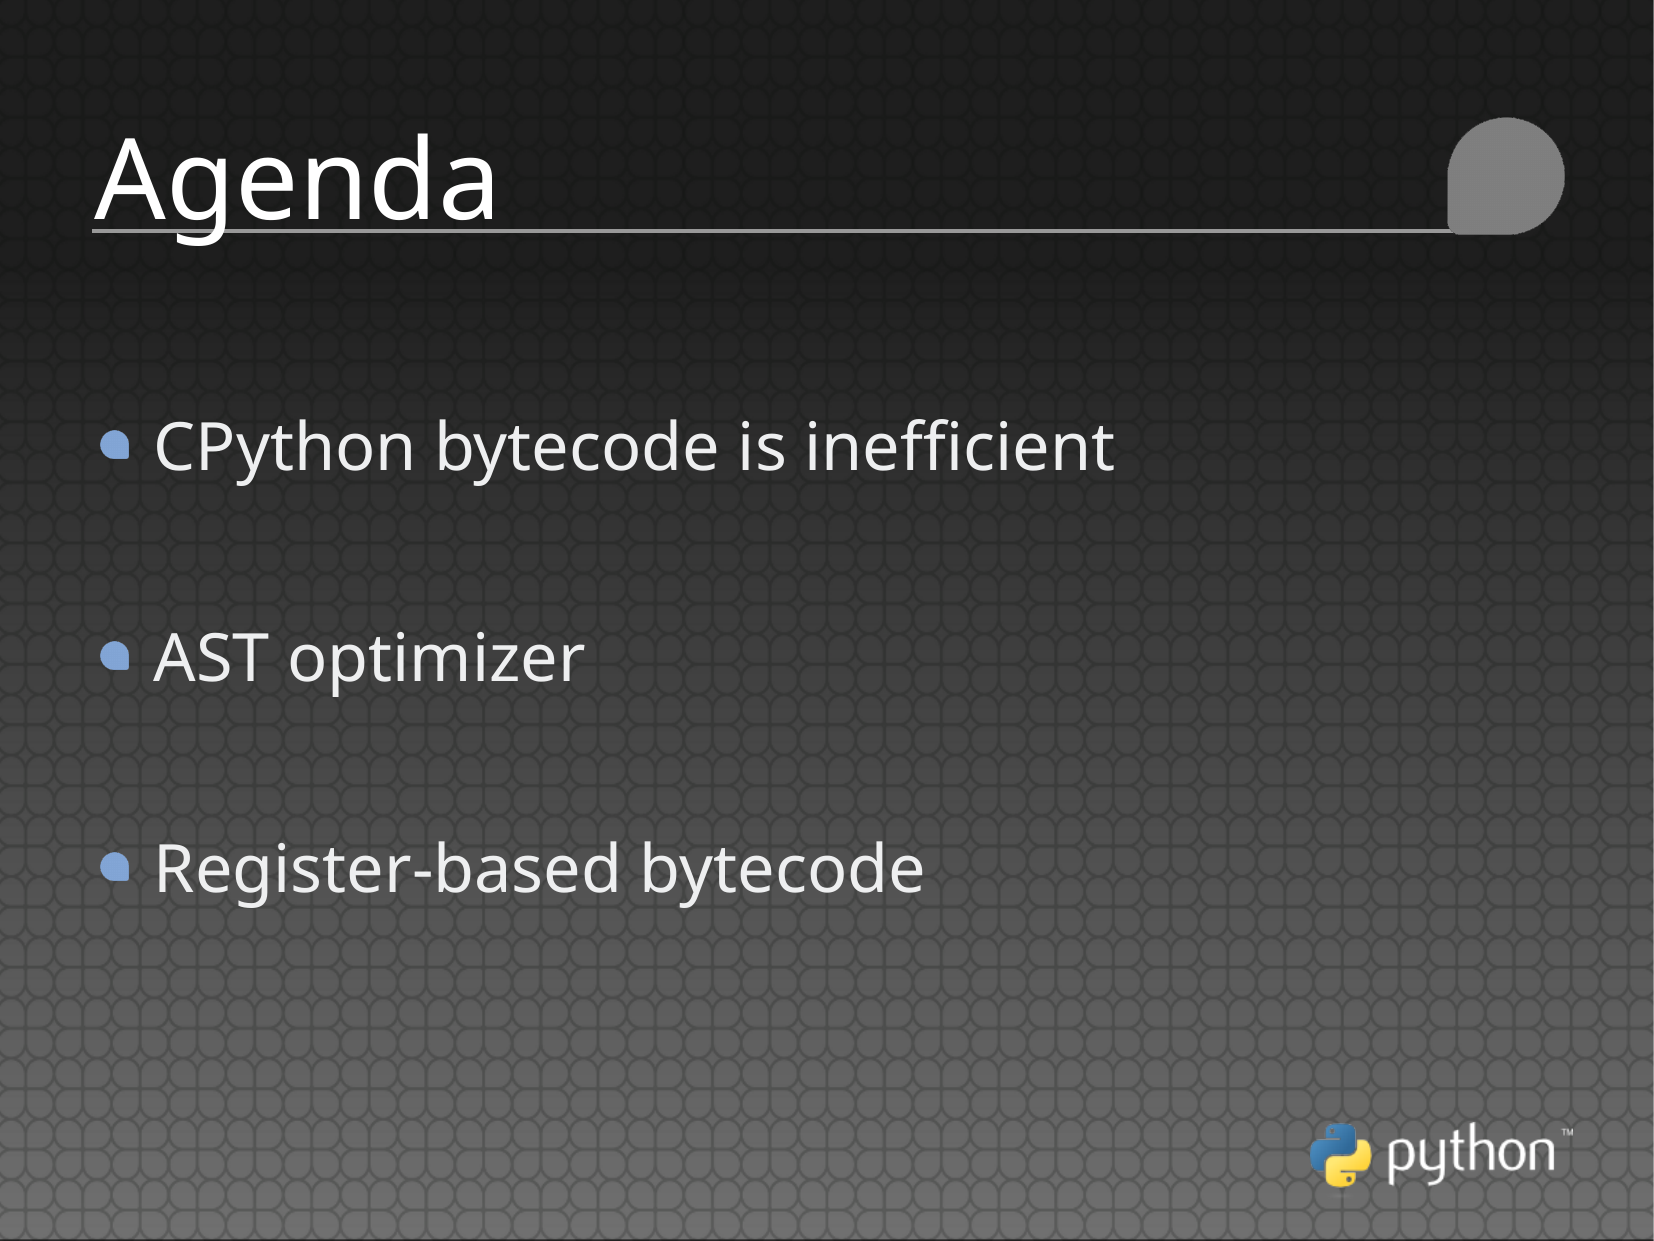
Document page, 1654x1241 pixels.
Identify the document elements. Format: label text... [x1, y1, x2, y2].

title Agenda [94, 100, 1426, 251]
picture [0, 0, 1654, 1241]
list CPython bytecode is inefficient AST optimizer Register-based bytecode [82, 290, 1571, 1094]
